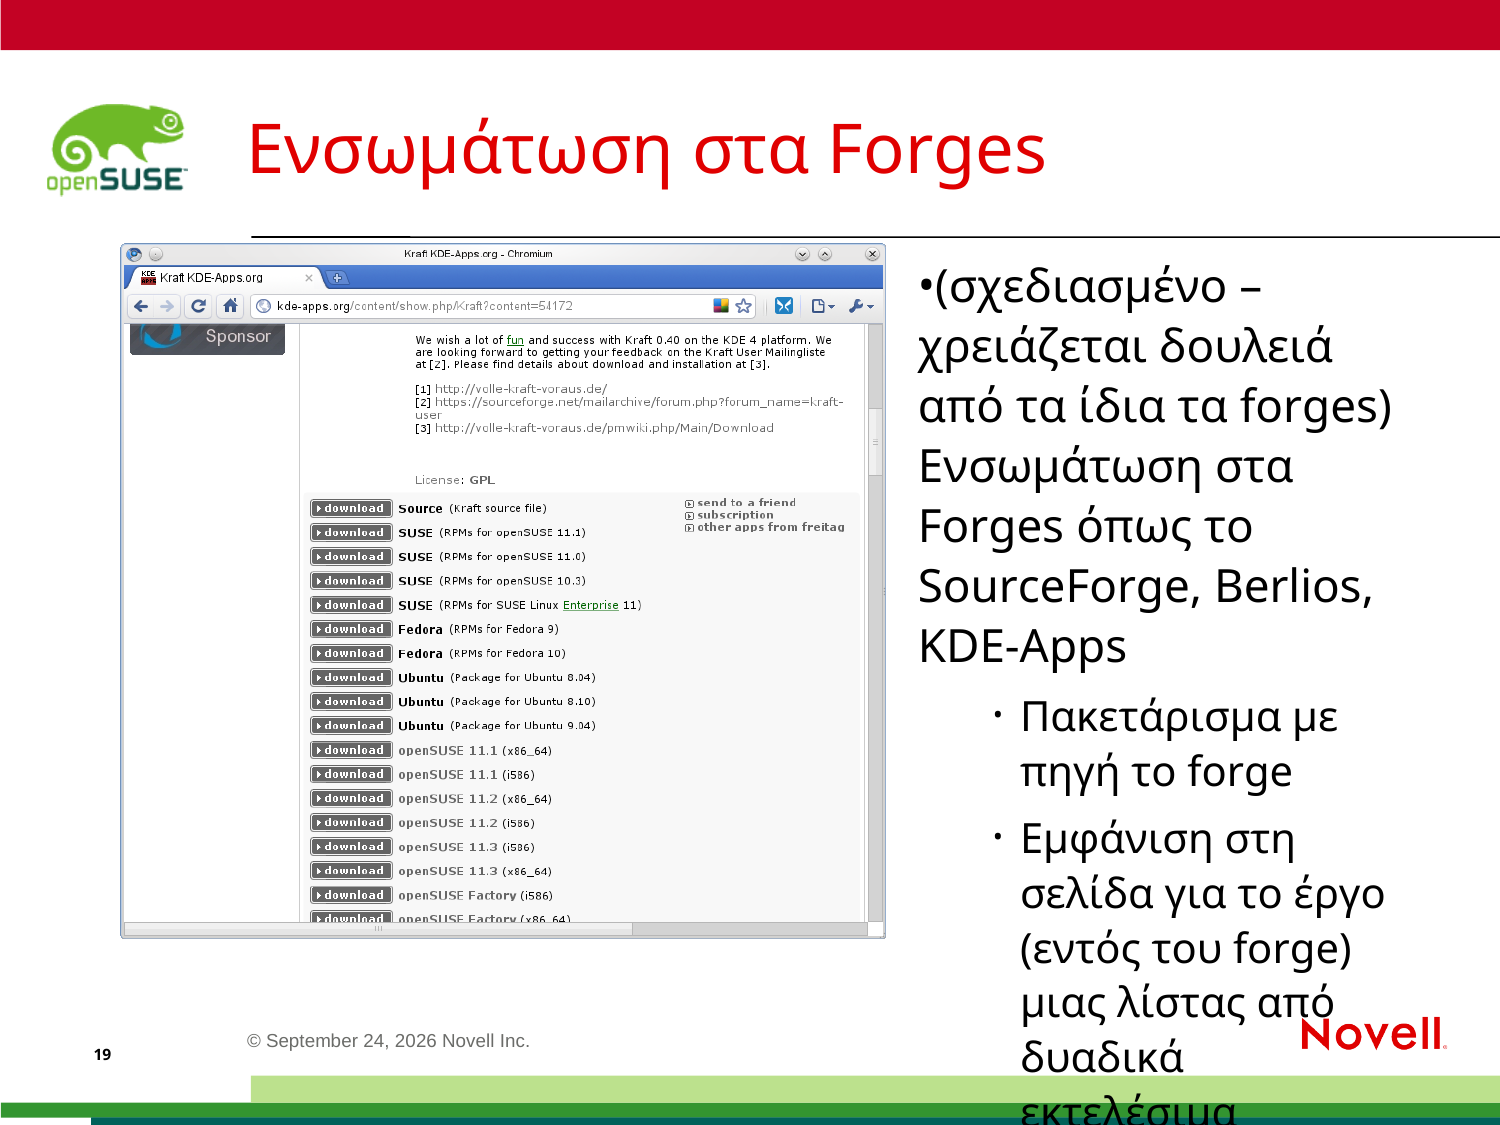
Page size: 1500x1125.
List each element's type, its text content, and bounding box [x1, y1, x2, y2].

title Ενσωμάτωση στα Forges [246, 68, 1409, 231]
picture [120, 243, 886, 939]
picture [47, 104, 188, 197]
list (σχεδιασμένο – χρειάζεται δουλειά από τα ίδια τα forges) Ενσωμάτωση στα Forges όπως το SourceForge, Berlios, KDE-Apps Πακετάρισμα με πηγή το forge Εμφάνιση στη σελίδα για το έργο (εντός του forge) μιας λίστας από δυαδικά εκτελέσιμα [918, 254, 1404, 1035]
picture [1295, 1011, 1453, 1056]
